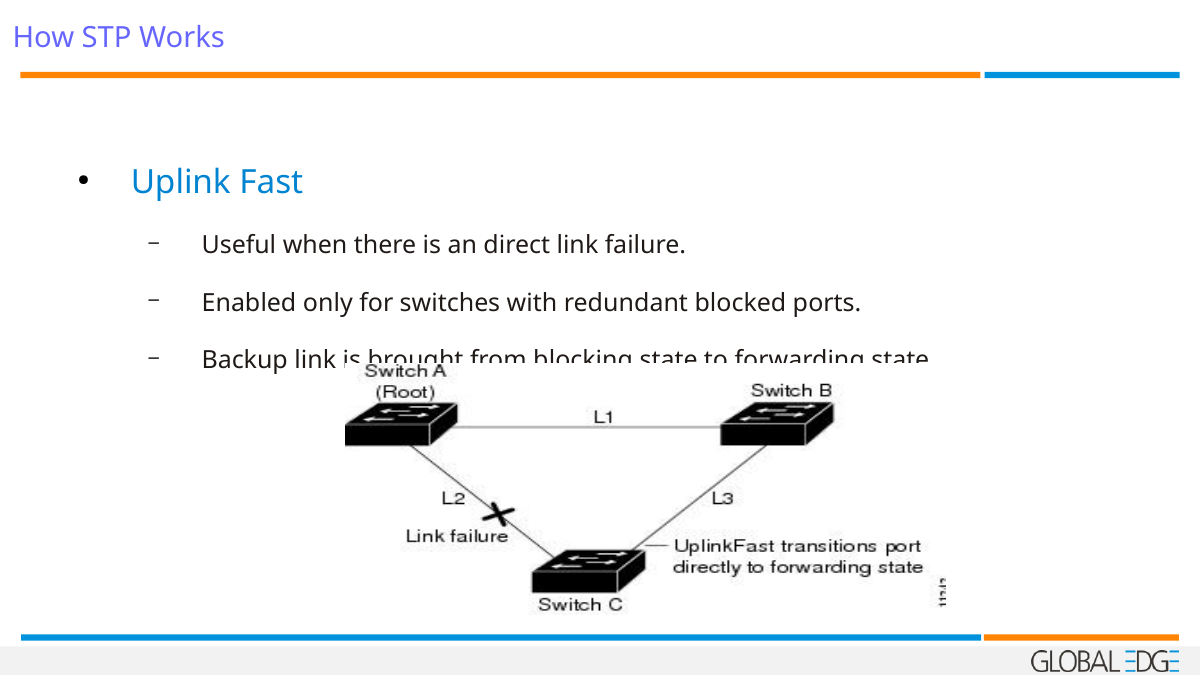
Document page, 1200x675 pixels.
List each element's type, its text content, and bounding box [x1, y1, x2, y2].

picture [1031, 650, 1179, 672]
list Uplink Fast Useful when there is an direct link failure. Enabled only for switches with redundant blocked ports. Backup link is brought from blocking state to forwarding state, [60, 157, 1140, 550]
title How STP Works [12, 9, 1088, 63]
picture [345, 363, 946, 616]
